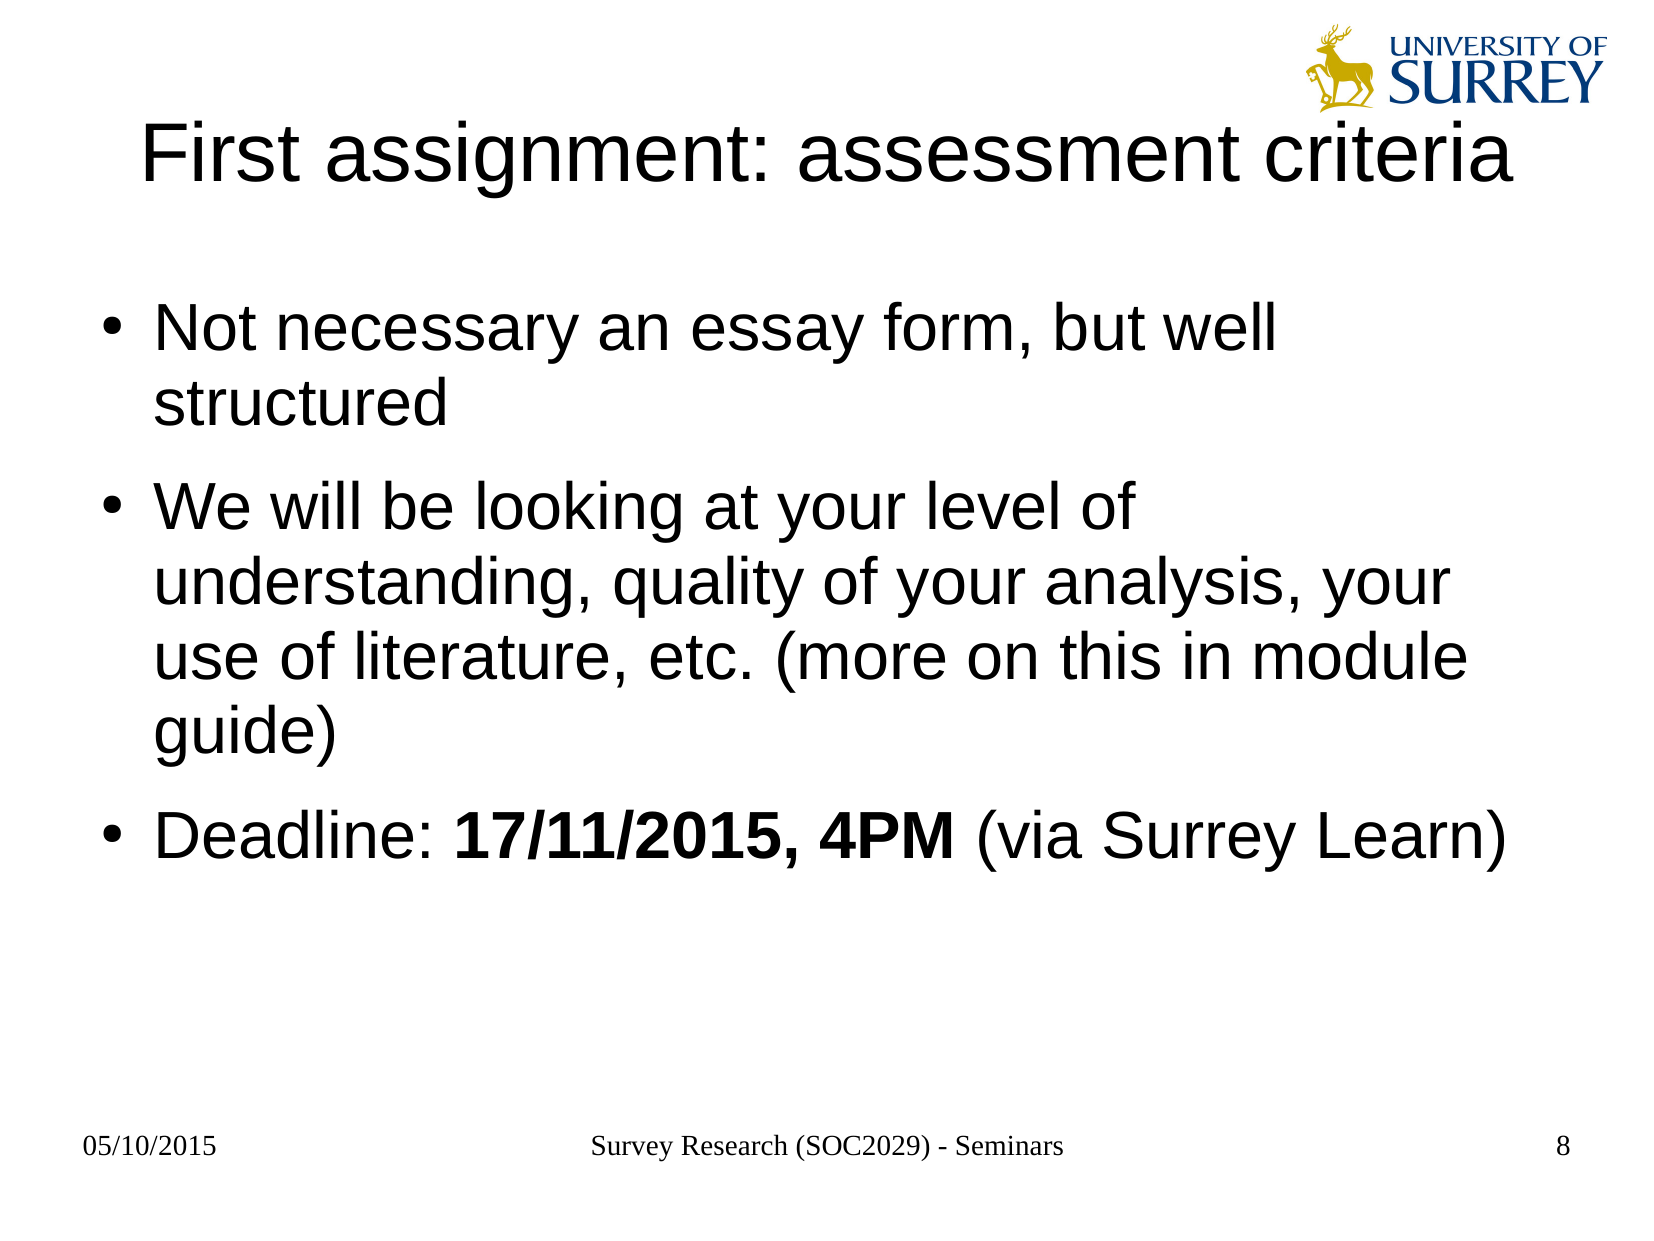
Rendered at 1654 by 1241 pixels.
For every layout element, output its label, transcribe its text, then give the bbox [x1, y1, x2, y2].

title First assignment: assessment criteria [82, 49, 1571, 257]
picture [1306, 23, 1607, 113]
list Not necessary an essay form, but well structured We will be looking at your level of understanding, quality of your analysis, your use of literature, etc. (more on this in module guide) Deadline: 17/11/2015, 4PM (via Surrey Learn) [82, 290, 1571, 1010]
